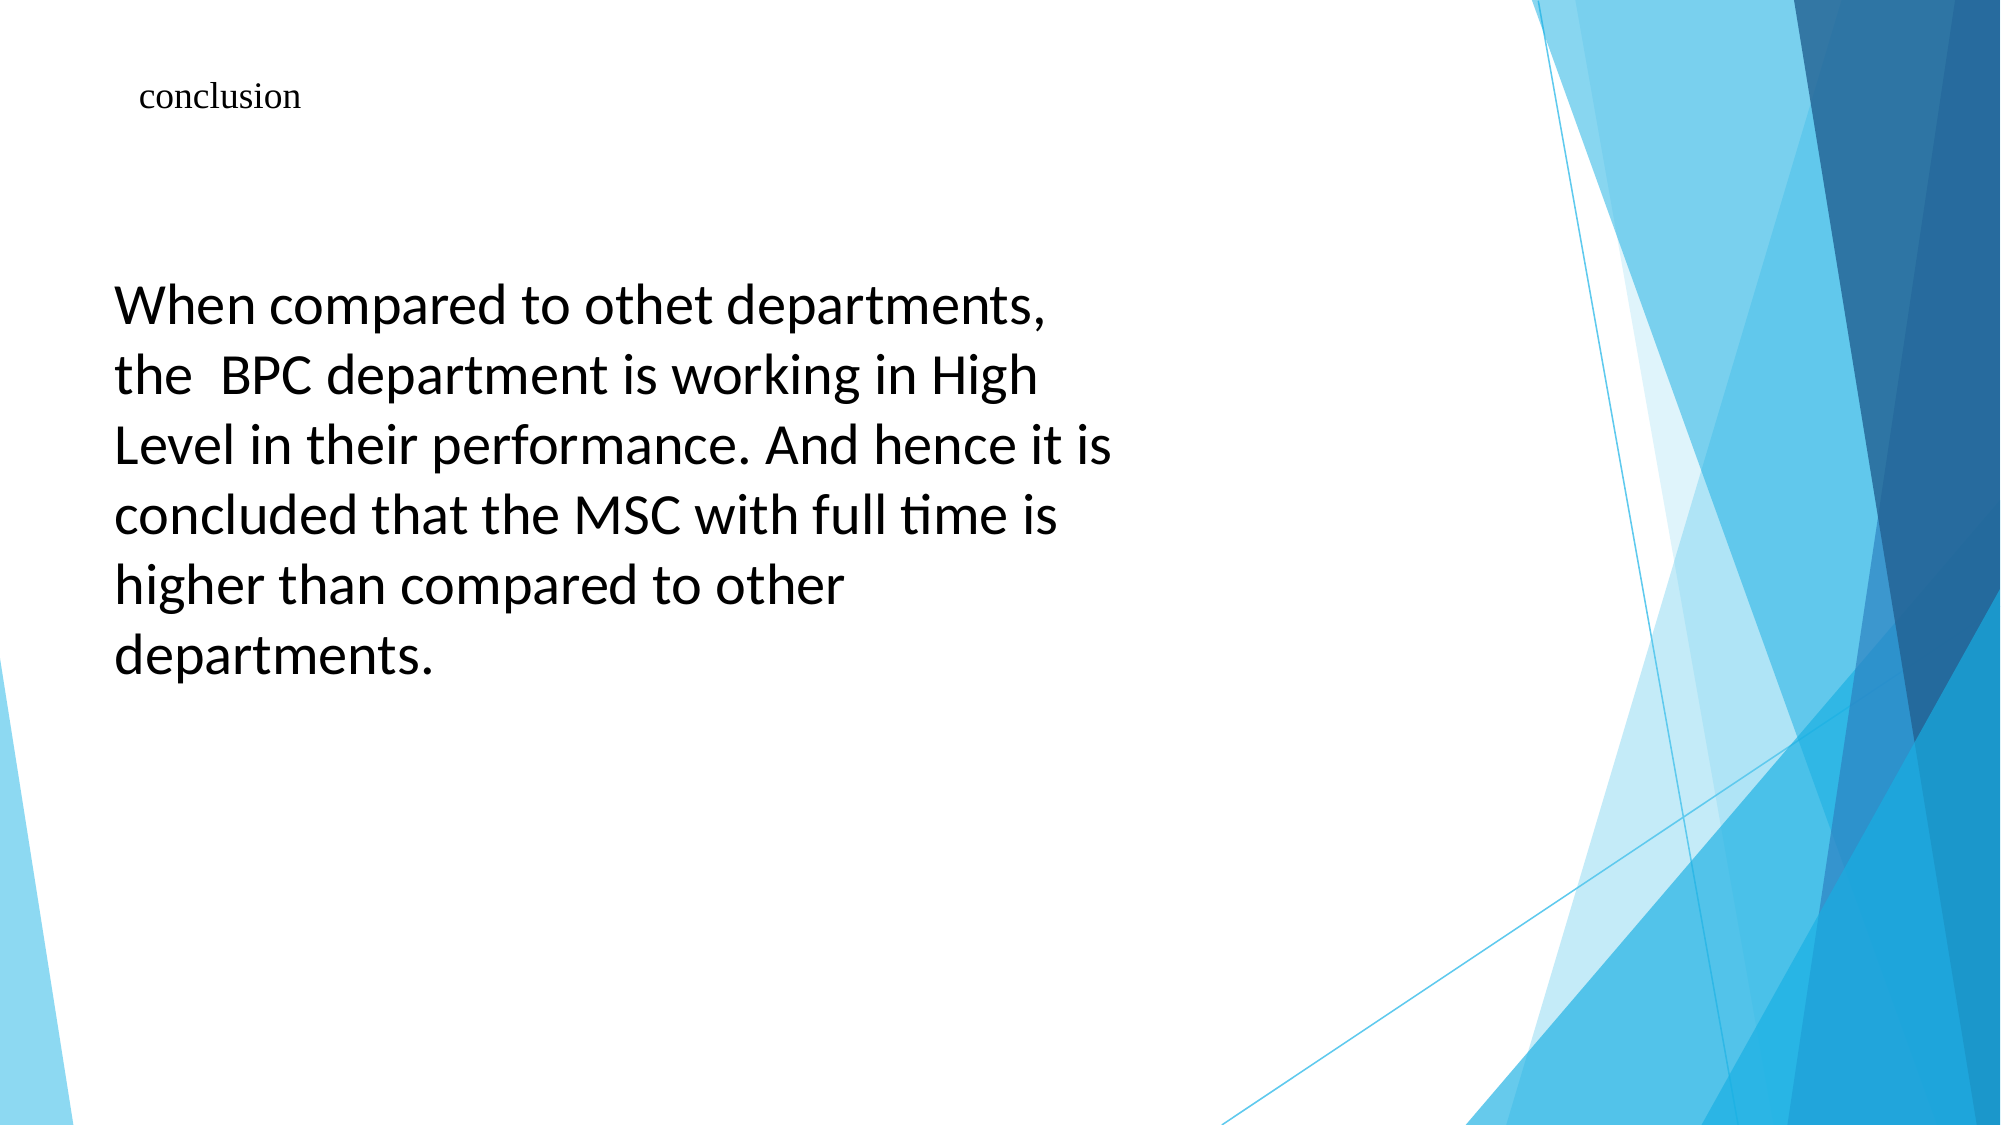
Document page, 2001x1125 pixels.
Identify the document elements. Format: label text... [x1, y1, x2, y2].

list When compared to othet departments, the BPC department is working in High Level in their performance. And hence it is concluded that the MSC with full time is higher than compared to other departments. [99, 258, 1150, 754]
title conclusion [123, 63, 1877, 188]
